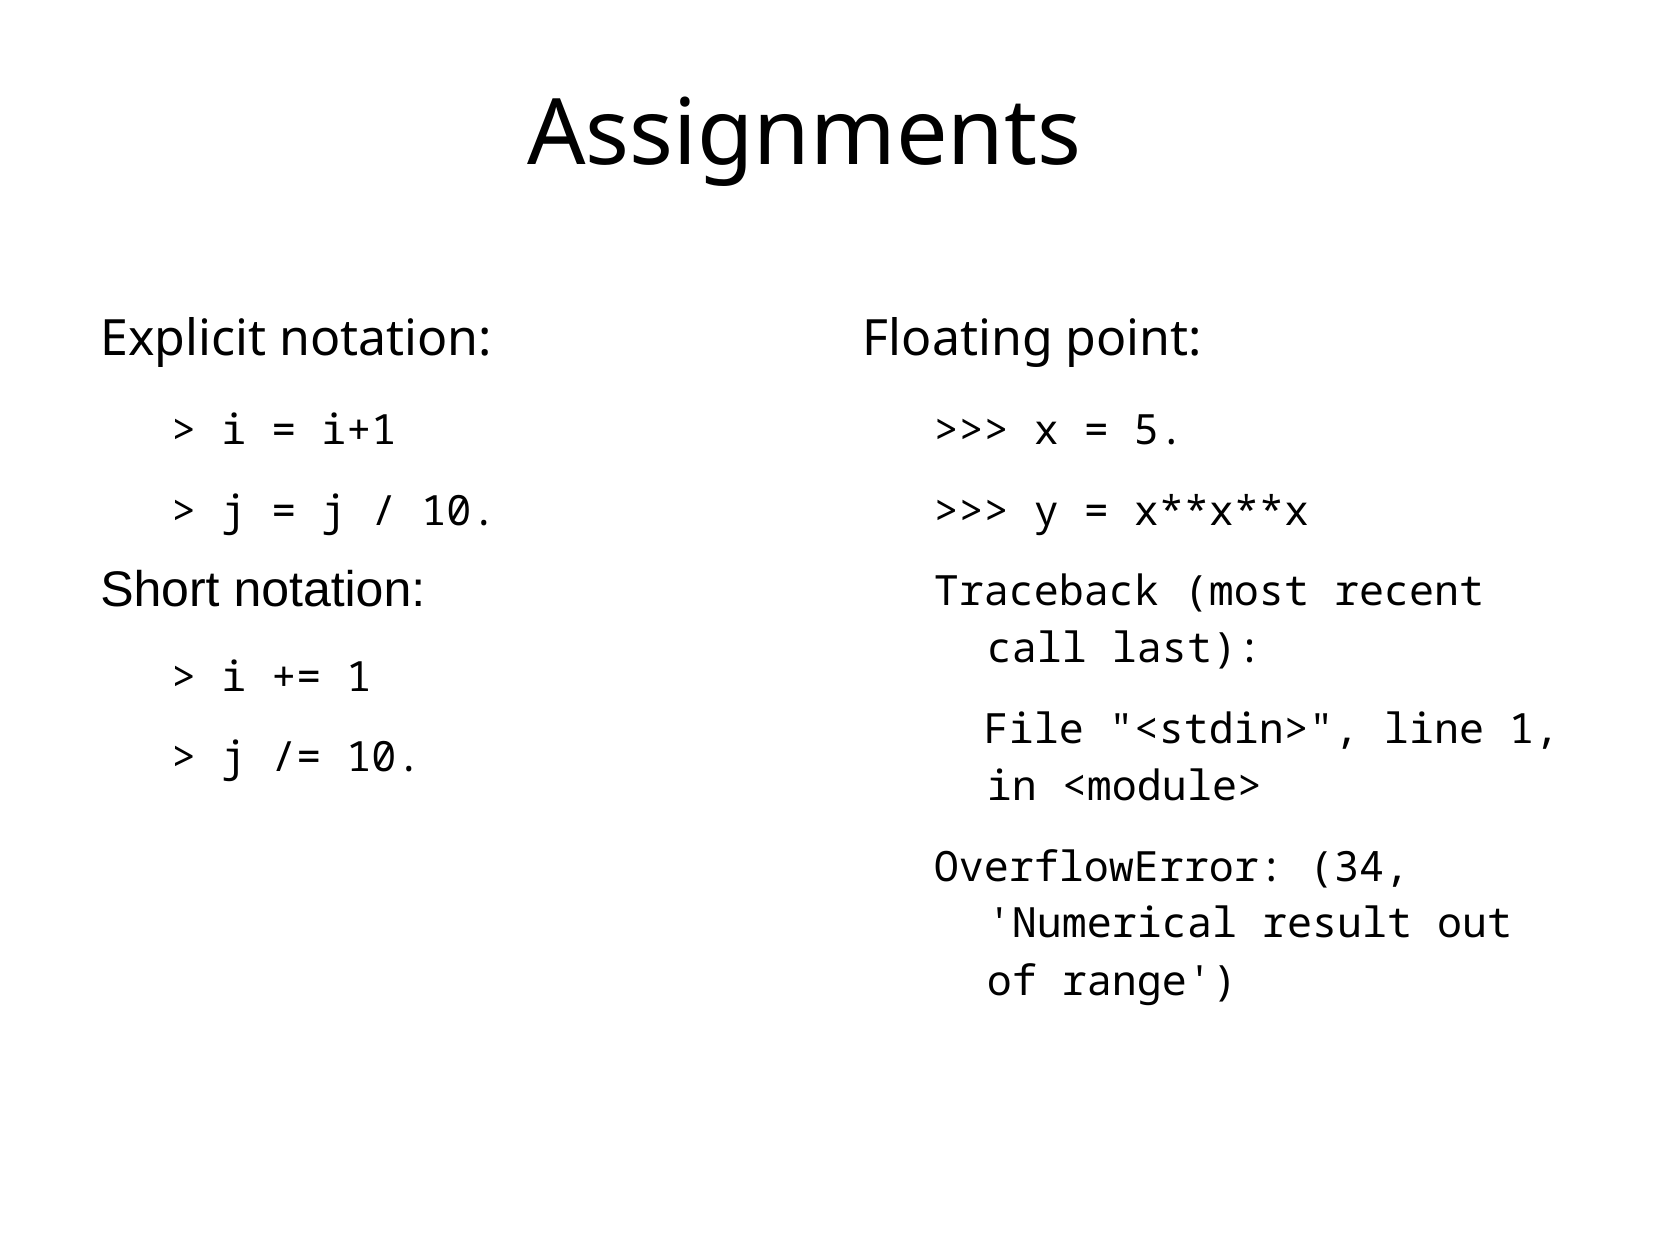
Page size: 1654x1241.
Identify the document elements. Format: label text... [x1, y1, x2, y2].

title Assignments [79, 25, 1531, 233]
list Floating point: >>> x = 5. >>> y = x**x**x Traceback (most recent call last): File "<stdin>", line 1, in <module> OverflowError: (34, 'Numerical result out of range') [845, 302, 1572, 1106]
list Explicit notation: > i = i+1 > j = j / 10. Short notation: > i += 1 > j /= 10. [82, 302, 809, 1106]
